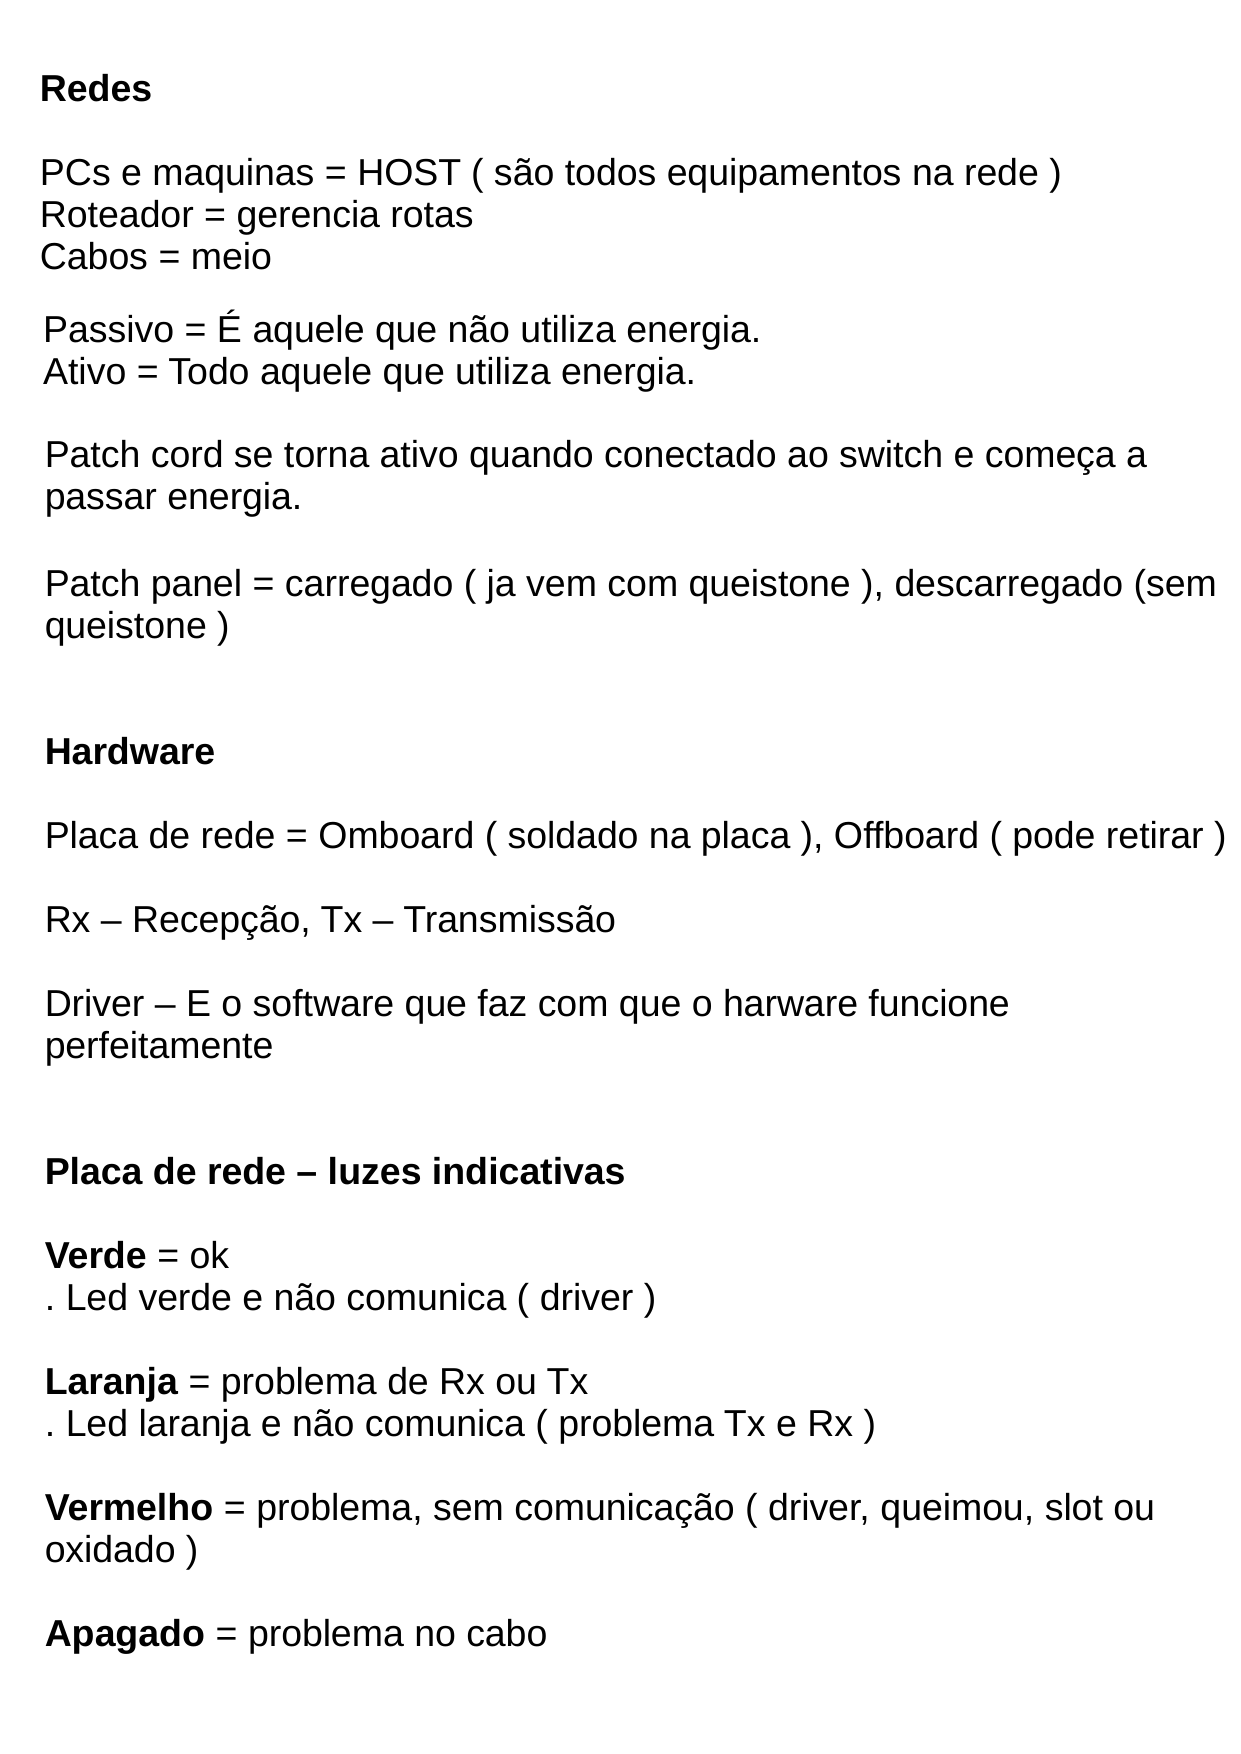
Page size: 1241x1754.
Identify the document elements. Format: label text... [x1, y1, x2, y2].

text_box Patch panel = carregado ( ja vem com queistone ), descarregado (sem queistone ) [30, 555, 1241, 654]
text_box Patch cord se torna ativo quando conectado ao switch e começa a passar energia. [30, 426, 1241, 526]
text_box Passivo = É aquele que não utiliza energia. Ativo = Todo aquele que utiliza energia. [28, 301, 1241, 400]
text_box Hardware Placa de rede = Omboard ( soldado na placa ), Offboard ( pode retirar ) Rx – Recepção, Tx – Transmissão Driver – E o software que faz com que o harware funcione perfeitamente Placa de rede – luzes indicativas Verde = ok . Led verde e não comunica ( driver ) Laranja = problema de Rx ou Tx . Led laranja e não comunica ( problema Tx e Rx ) Vermelho = problema, sem comunicação ( driver, queimou, slot ou oxidado ) Apagado = problema no cabo [30, 723, 1241, 1662]
text_box Redes PCs e maquinas = HOST ( são todos equipamentos na rede ) Roteador = gerencia rotas Cabos = meio [25, 60, 1241, 285]
